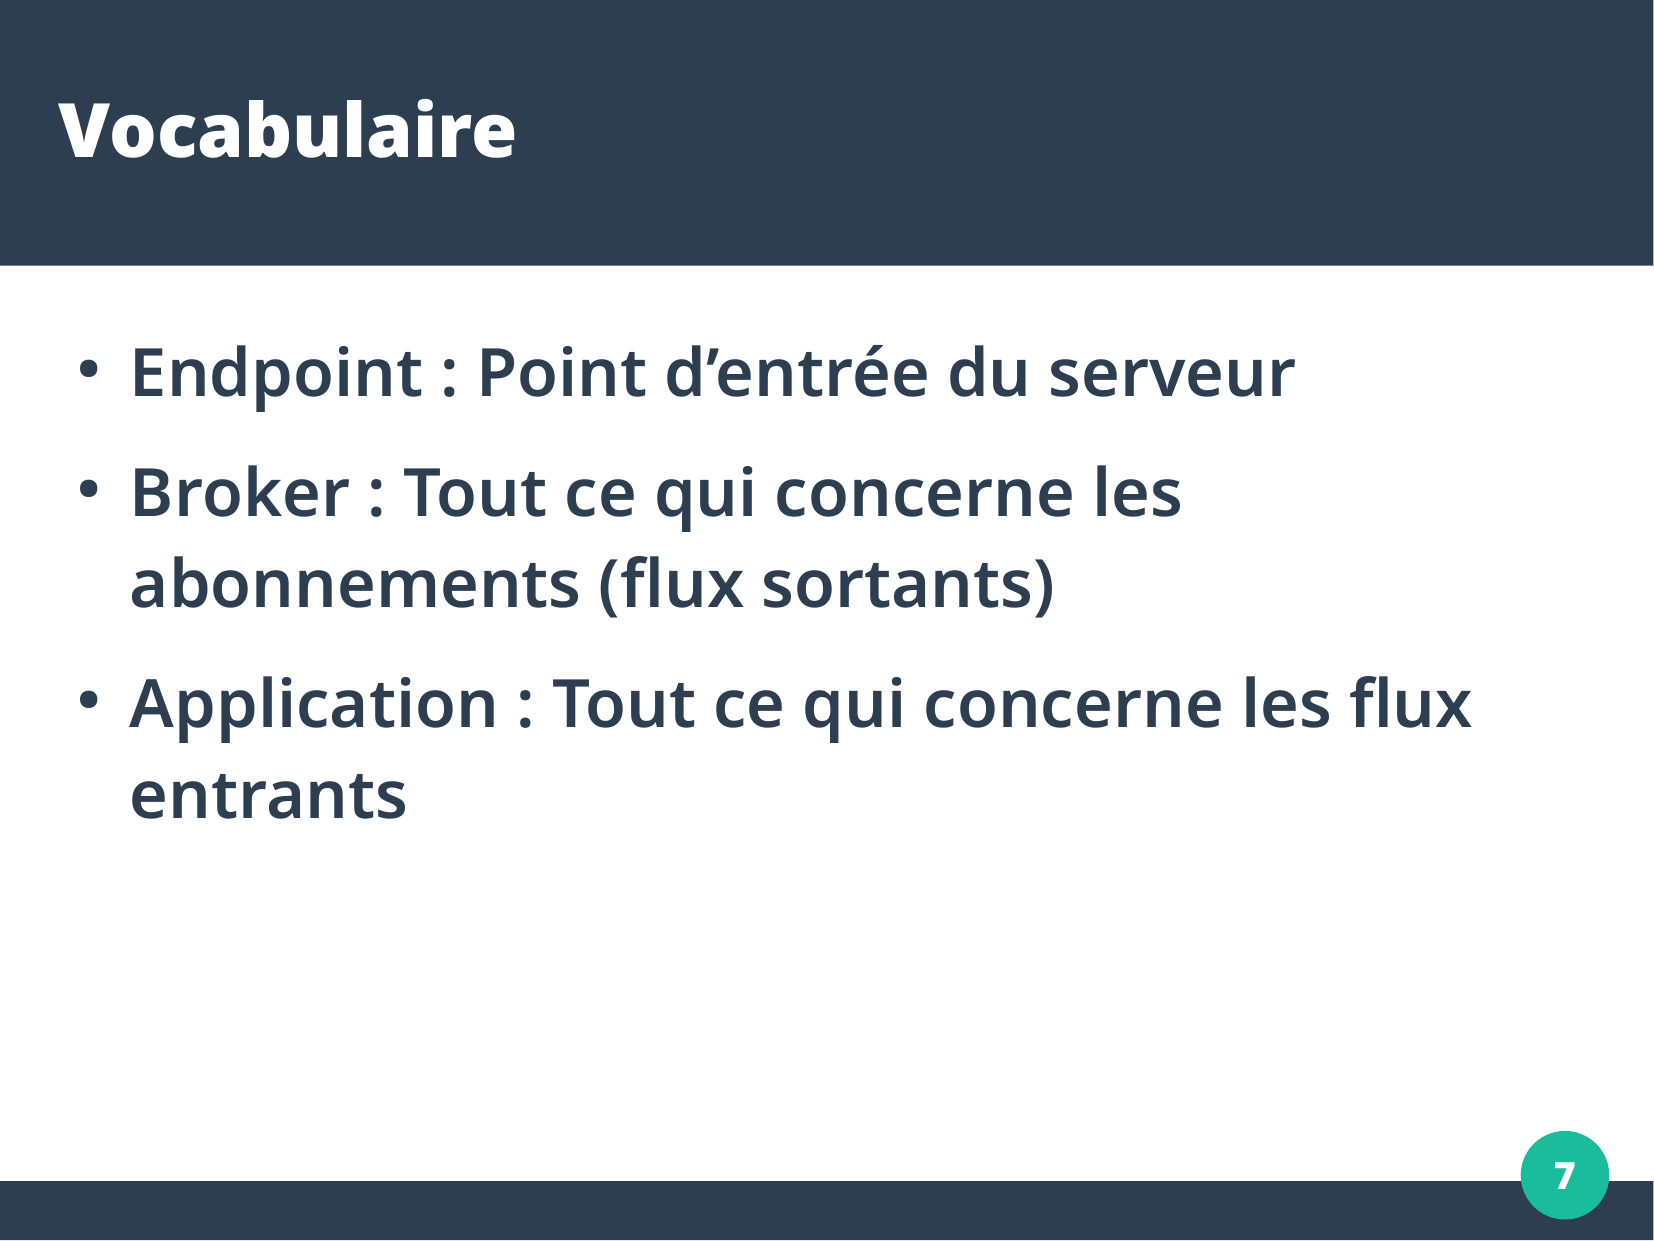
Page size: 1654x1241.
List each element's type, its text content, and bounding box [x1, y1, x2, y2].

title Vocabulaire [59, 49, 1595, 207]
list Endpoint : Point d’entrée du serveur Broker : Tout ce qui concerne les abonnements (flux sortants) Application : Tout ce qui concerne les flux entrants [59, 324, 1595, 1152]
